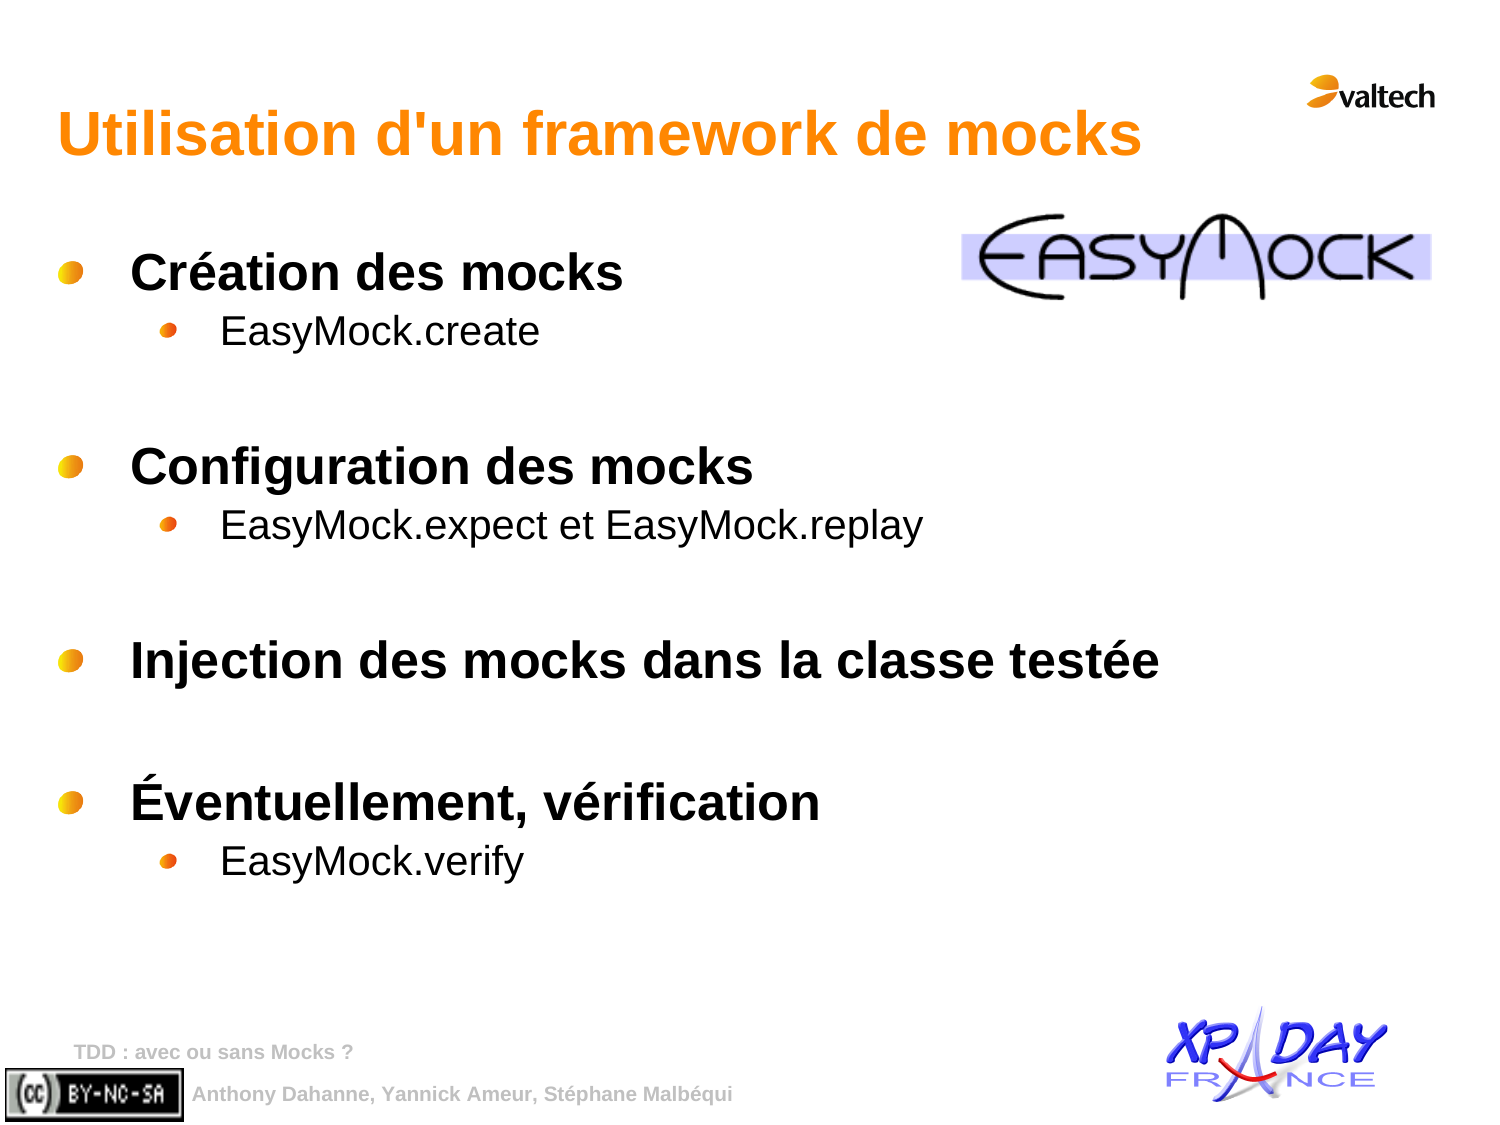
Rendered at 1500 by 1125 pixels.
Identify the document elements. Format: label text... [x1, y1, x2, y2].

picture [1305, 73, 1436, 109]
picture [5, 1068, 184, 1122]
title Utilisation d'un framework de mocks [56, 49, 1293, 219]
list Création des mocks EasyMock.create Configuration des mocks EasyMock.expect et EasyMock.replay Injection des mocks dans la classe testée Éventuellement, vérification EasyMock.verify [57, 243, 1388, 1024]
picture [961, 212, 1432, 302]
picture [1163, 1024, 1388, 1102]
